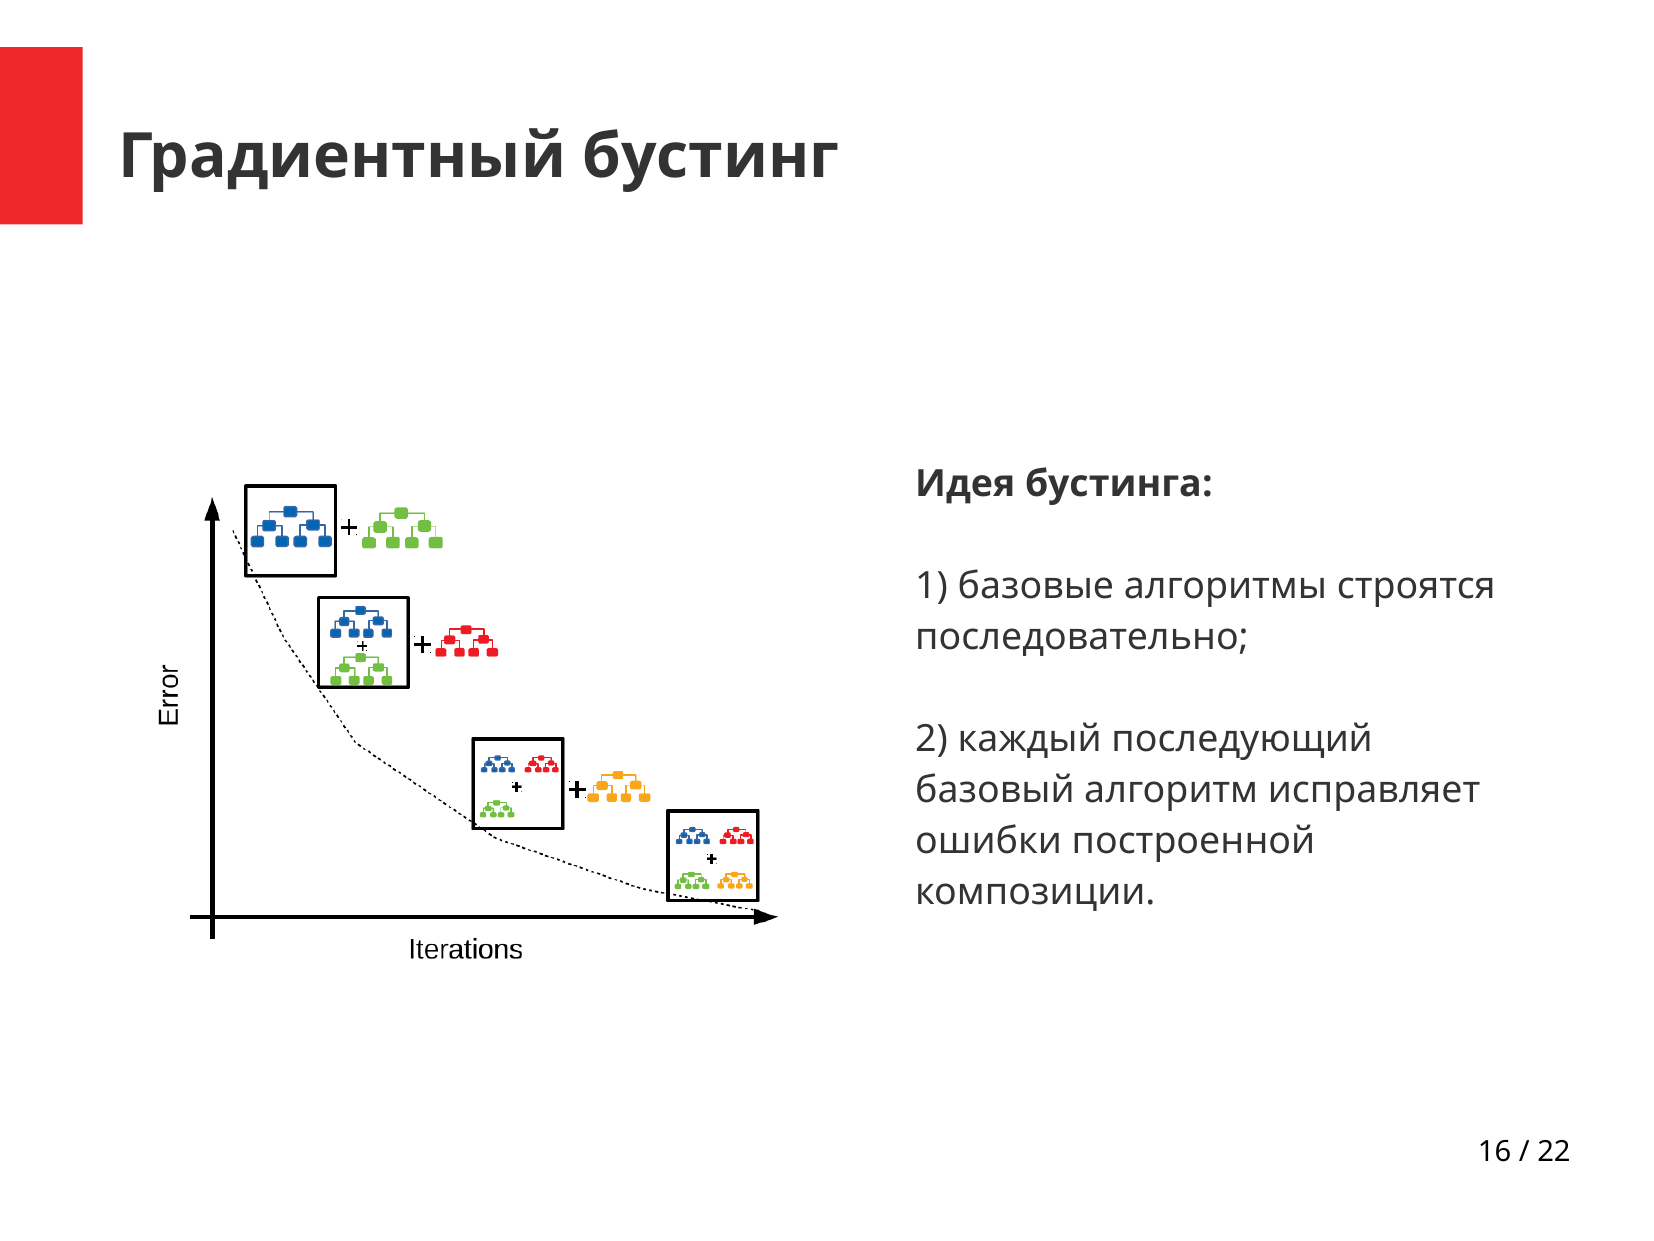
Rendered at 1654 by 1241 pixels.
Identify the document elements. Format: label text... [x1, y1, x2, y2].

list Идея бустинга: 1) базовые алгоритмы строятся последовательно; 2) каждый последующий базовый алгоритм исправляет ошибки построенной композиции. [844, 354, 1536, 1074]
title Градиентный бустинг [118, 49, 1571, 257]
picture [118, 462, 810, 966]
